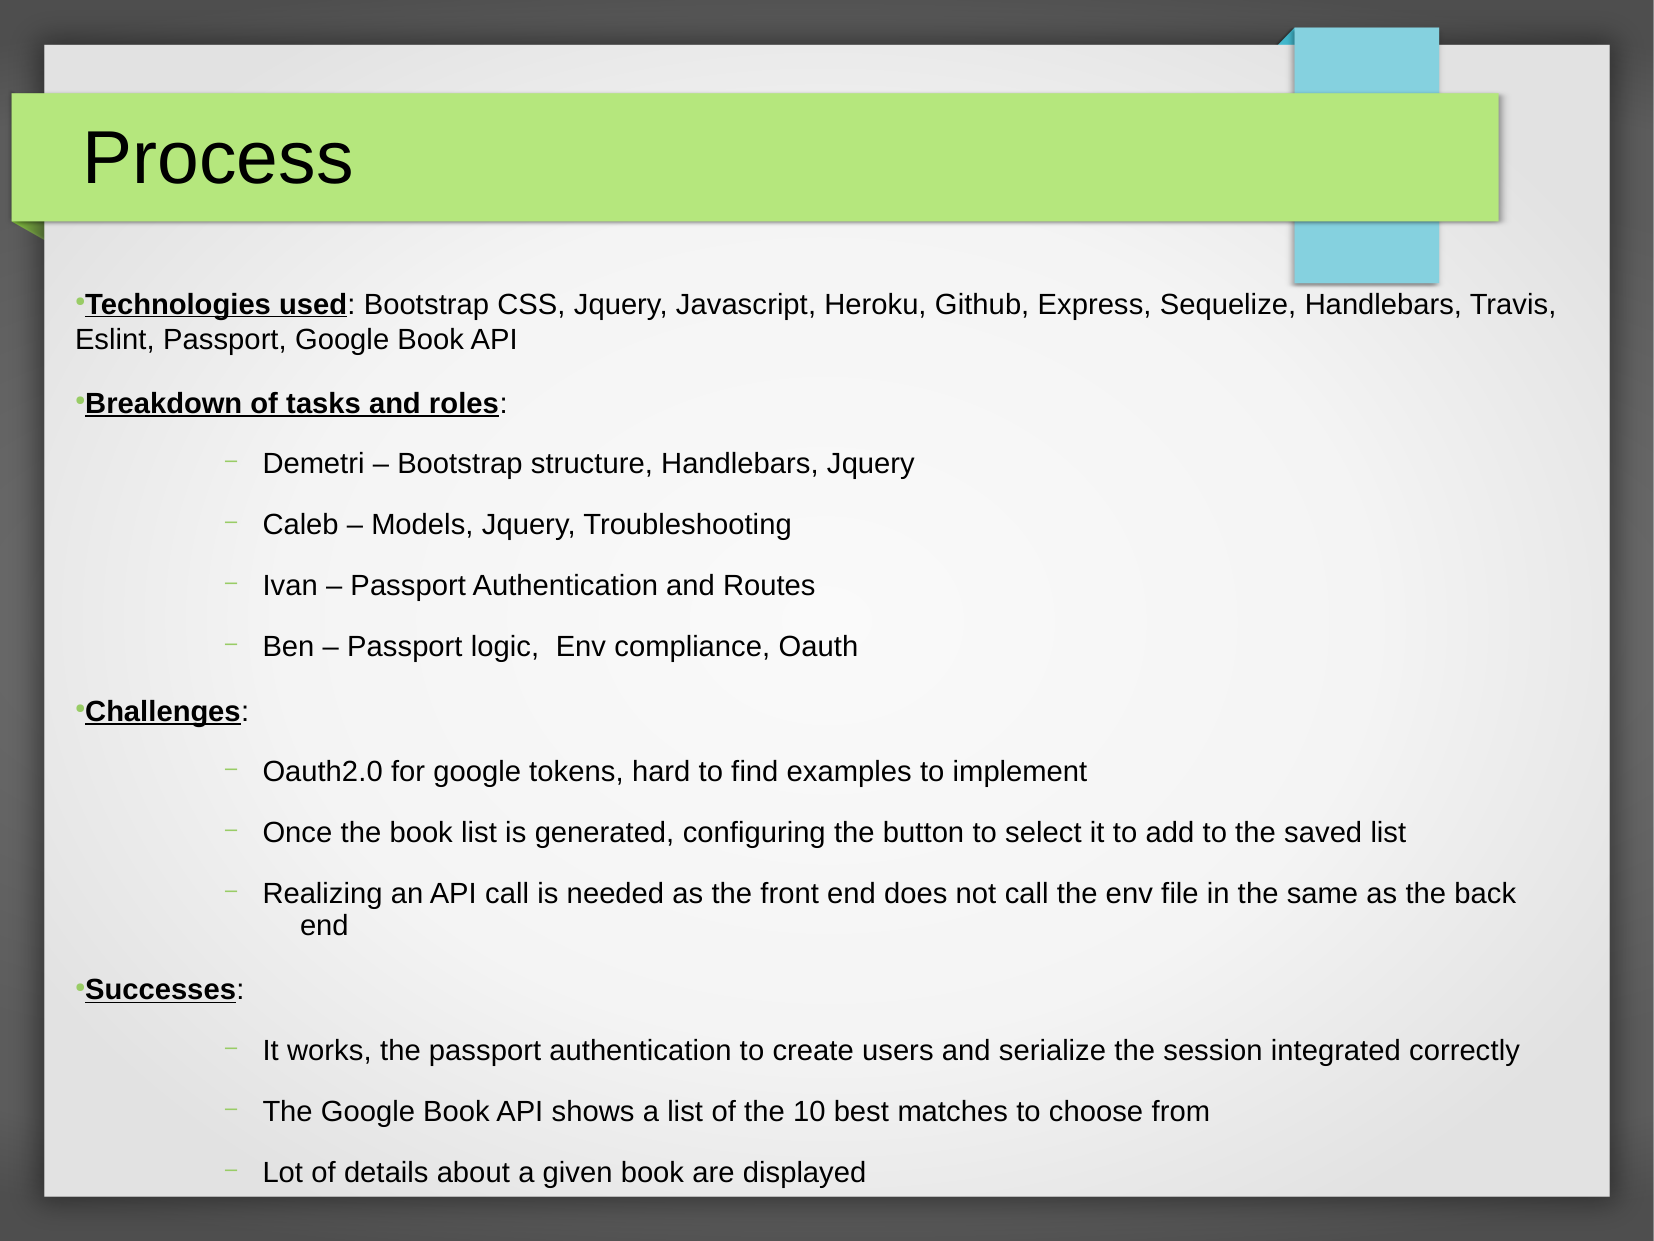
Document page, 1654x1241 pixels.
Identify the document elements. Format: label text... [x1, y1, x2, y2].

title Process [82, 94, 1264, 213]
list Technologies used: Bootstrap CSS, Jquery, Javascript, Heroku, Github, Express, Sequelize, Handlebars, Travis, Eslint, Passport, Google Book API Breakdown of tasks and roles: Demetri – Bootstrap structure, Handlebars, Jquery Caleb – Models, Jquery, Troubleshooting Ivan – Passport Authentication and Routes Ben – Passport logic, Env compliance, Oauth Challenges: Oauth2.0 for google tokens, hard to find examples to implement Once the book list is generated, configuring the button to select it to add to the saved list Realizing an API call is needed as the front end does not call the env file in the same as the back end Successes: It works, the passport authentication to create users and serialize the session integrated correctly The Google Book API shows a list of the 10 best matches to choose from Lot of details about a given book are displayed [75, 285, 1561, 1196]
picture [0, 0, 1654, 1241]
